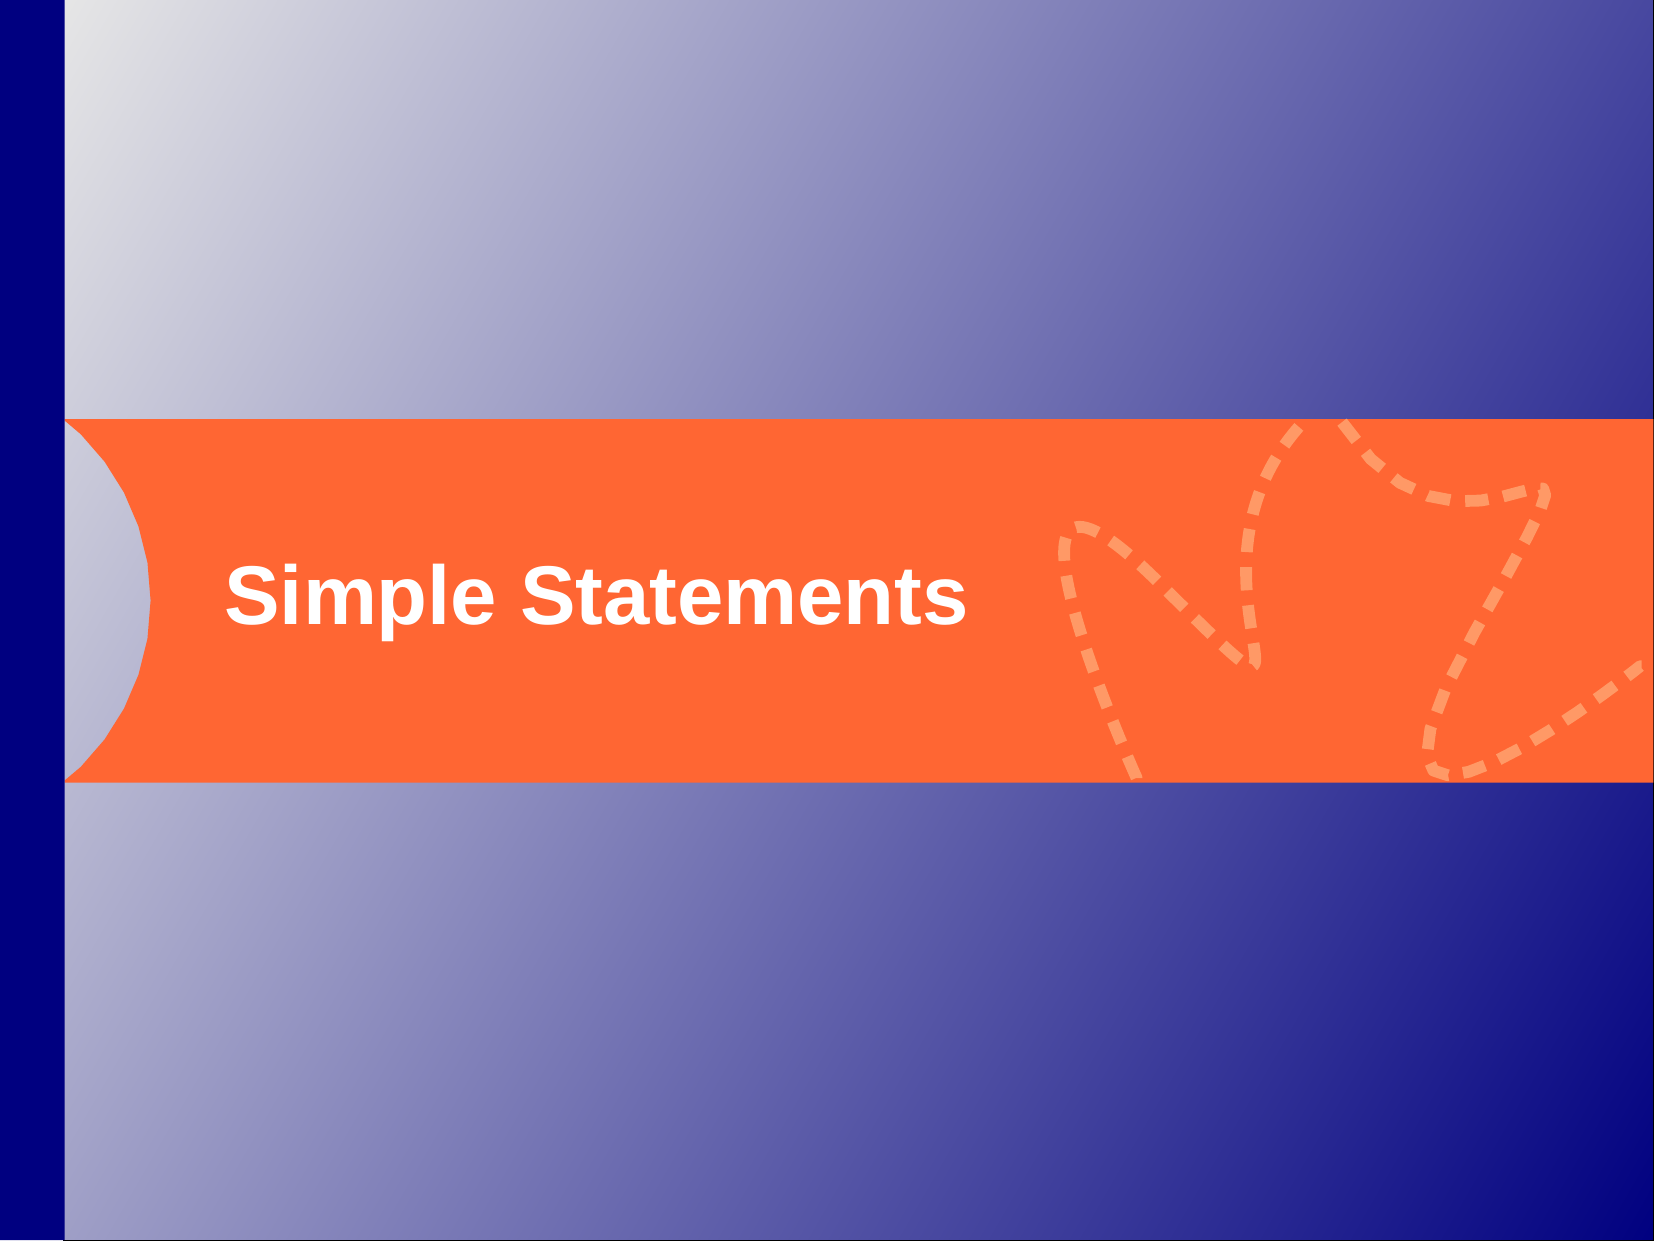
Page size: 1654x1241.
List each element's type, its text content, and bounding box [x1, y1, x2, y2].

title Simple Statements [224, 497, 1093, 704]
